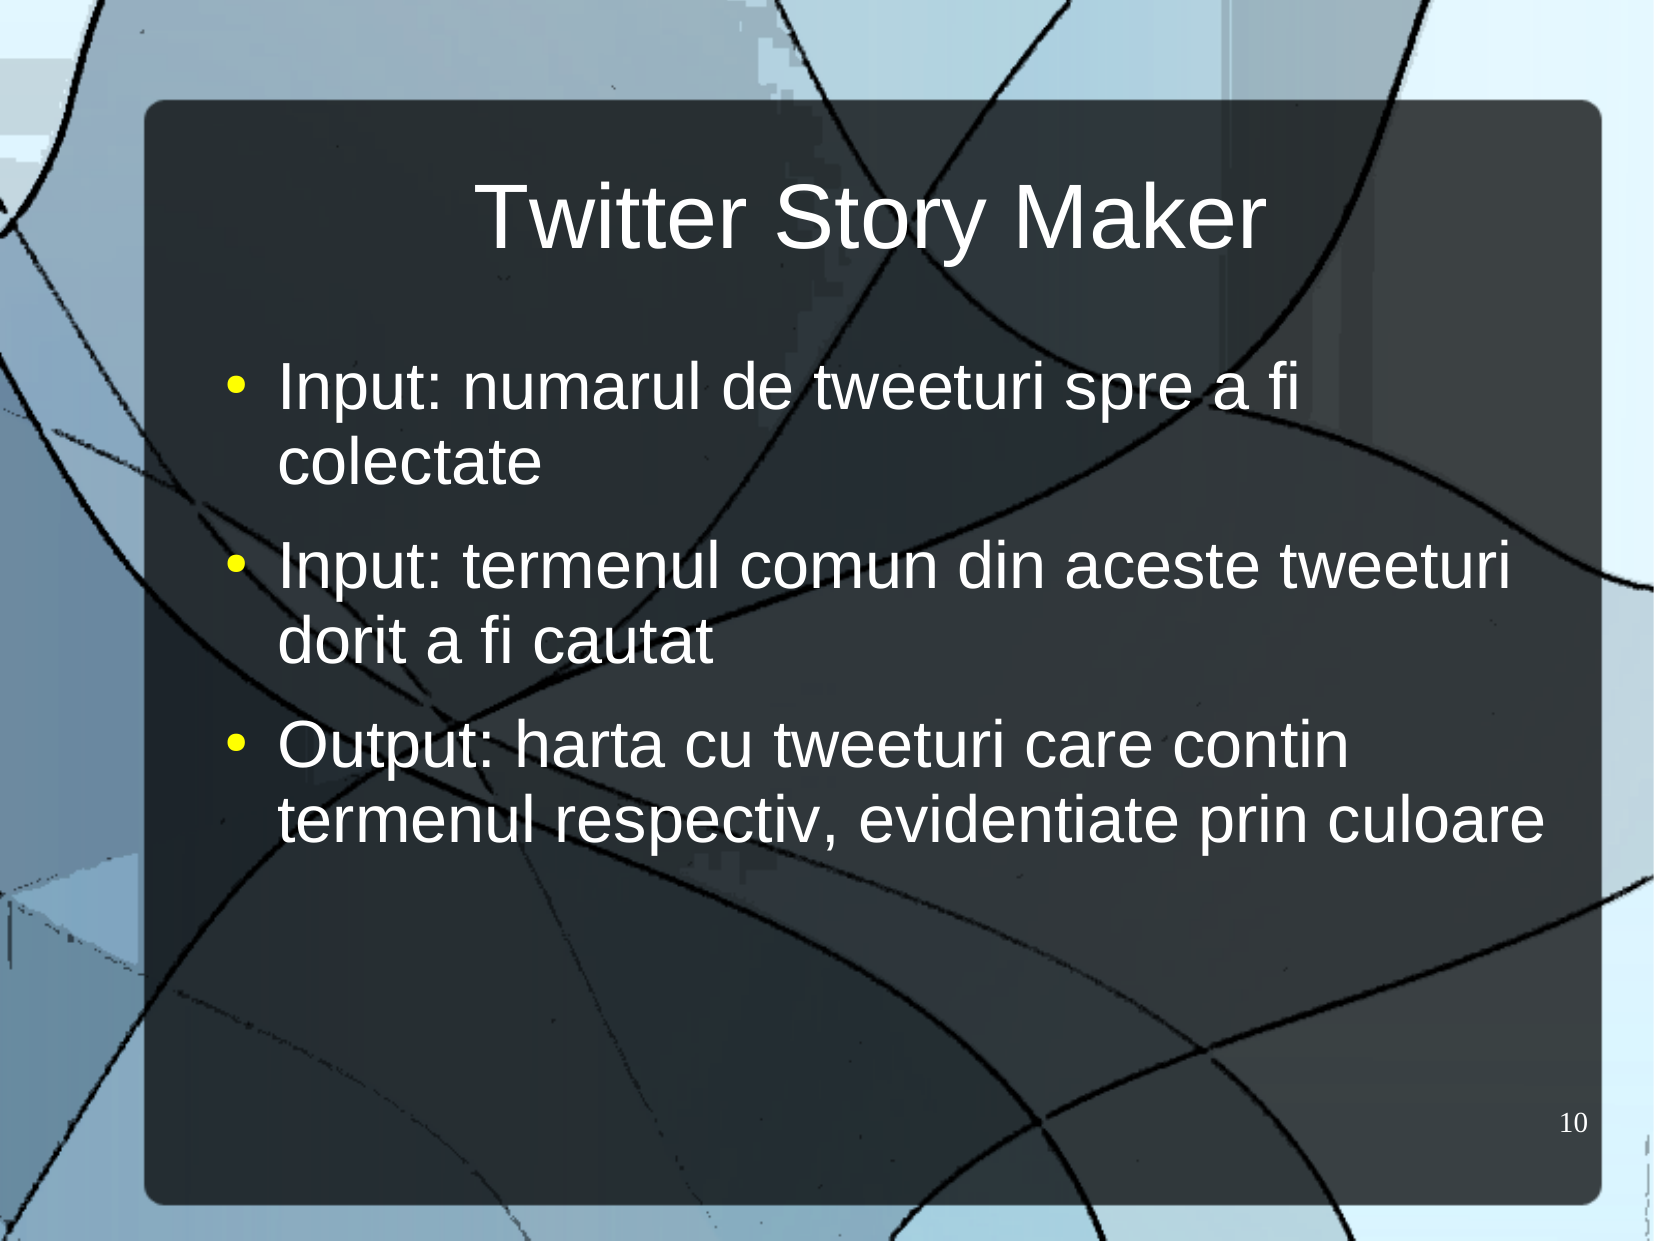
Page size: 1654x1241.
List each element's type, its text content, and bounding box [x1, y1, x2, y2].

picture [0, 0, 1654, 1241]
list Input: numarul de tweeturi spre a fi colectate Input: termenul comun din aceste tweeturi dorit a fi cautat Output: harta cu tweeturi care contin termenul respectiv, evidentiate prin culoare [206, 349, 1571, 1034]
title Twitter Story Maker [159, 108, 1583, 325]
